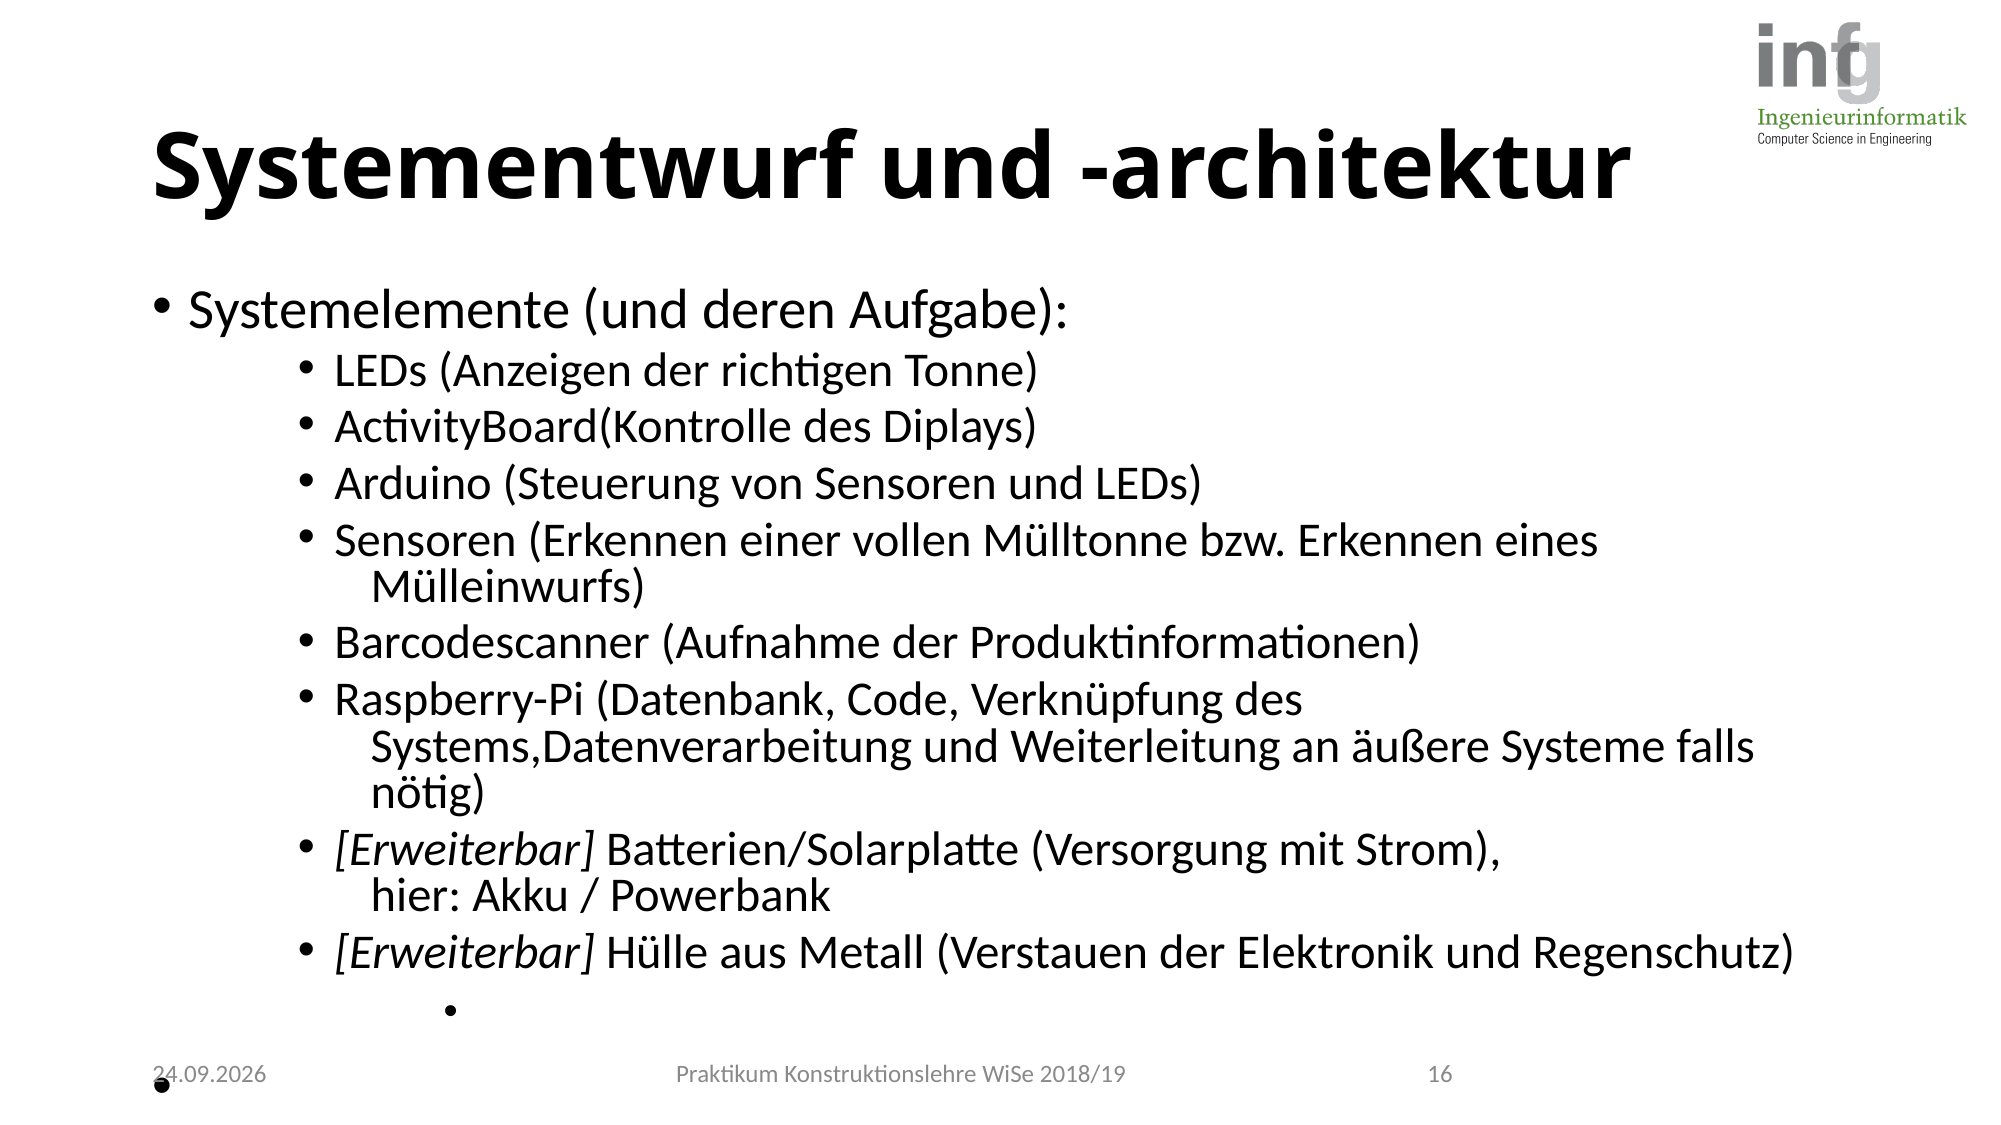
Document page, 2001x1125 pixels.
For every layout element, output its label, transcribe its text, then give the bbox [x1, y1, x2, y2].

title Systementwurf und -architektur [137, 59, 1863, 277]
text_box 10.01.2019 [137, 1042, 403, 1103]
text_box 16 [1412, 1042, 1863, 1103]
text_box Praktikum Konstruktionslehre WiSe 2018/19 [403, 1042, 1400, 1103]
list Systemelemente (und deren Aufgabe): LEDs (Anzeigen der richtigen Tonne) ActivityBoard(Kontrolle des Diplays) Arduino (Steuerung von Sensoren und LEDs) Sensoren (Erkennen einer vollen Mülltonne bzw. Erkennen eines Mülleinwurfs) Barcodescanner (Aufnahme der Produktinformationen) Raspberry-Pi (Datenbank, Code, Verknüpfung des Systems,Datenverarbeitung und Weiterleitung an äußere Systeme falls nötig) [Erweiterbar] Batterien/Solarplatte (Versorgung mit Strom), hier: Akku / Powerbank [Erweiterbar] Hülle aus Metall (Verstauen der Elektronik und Regenschutz) [137, 277, 1863, 992]
